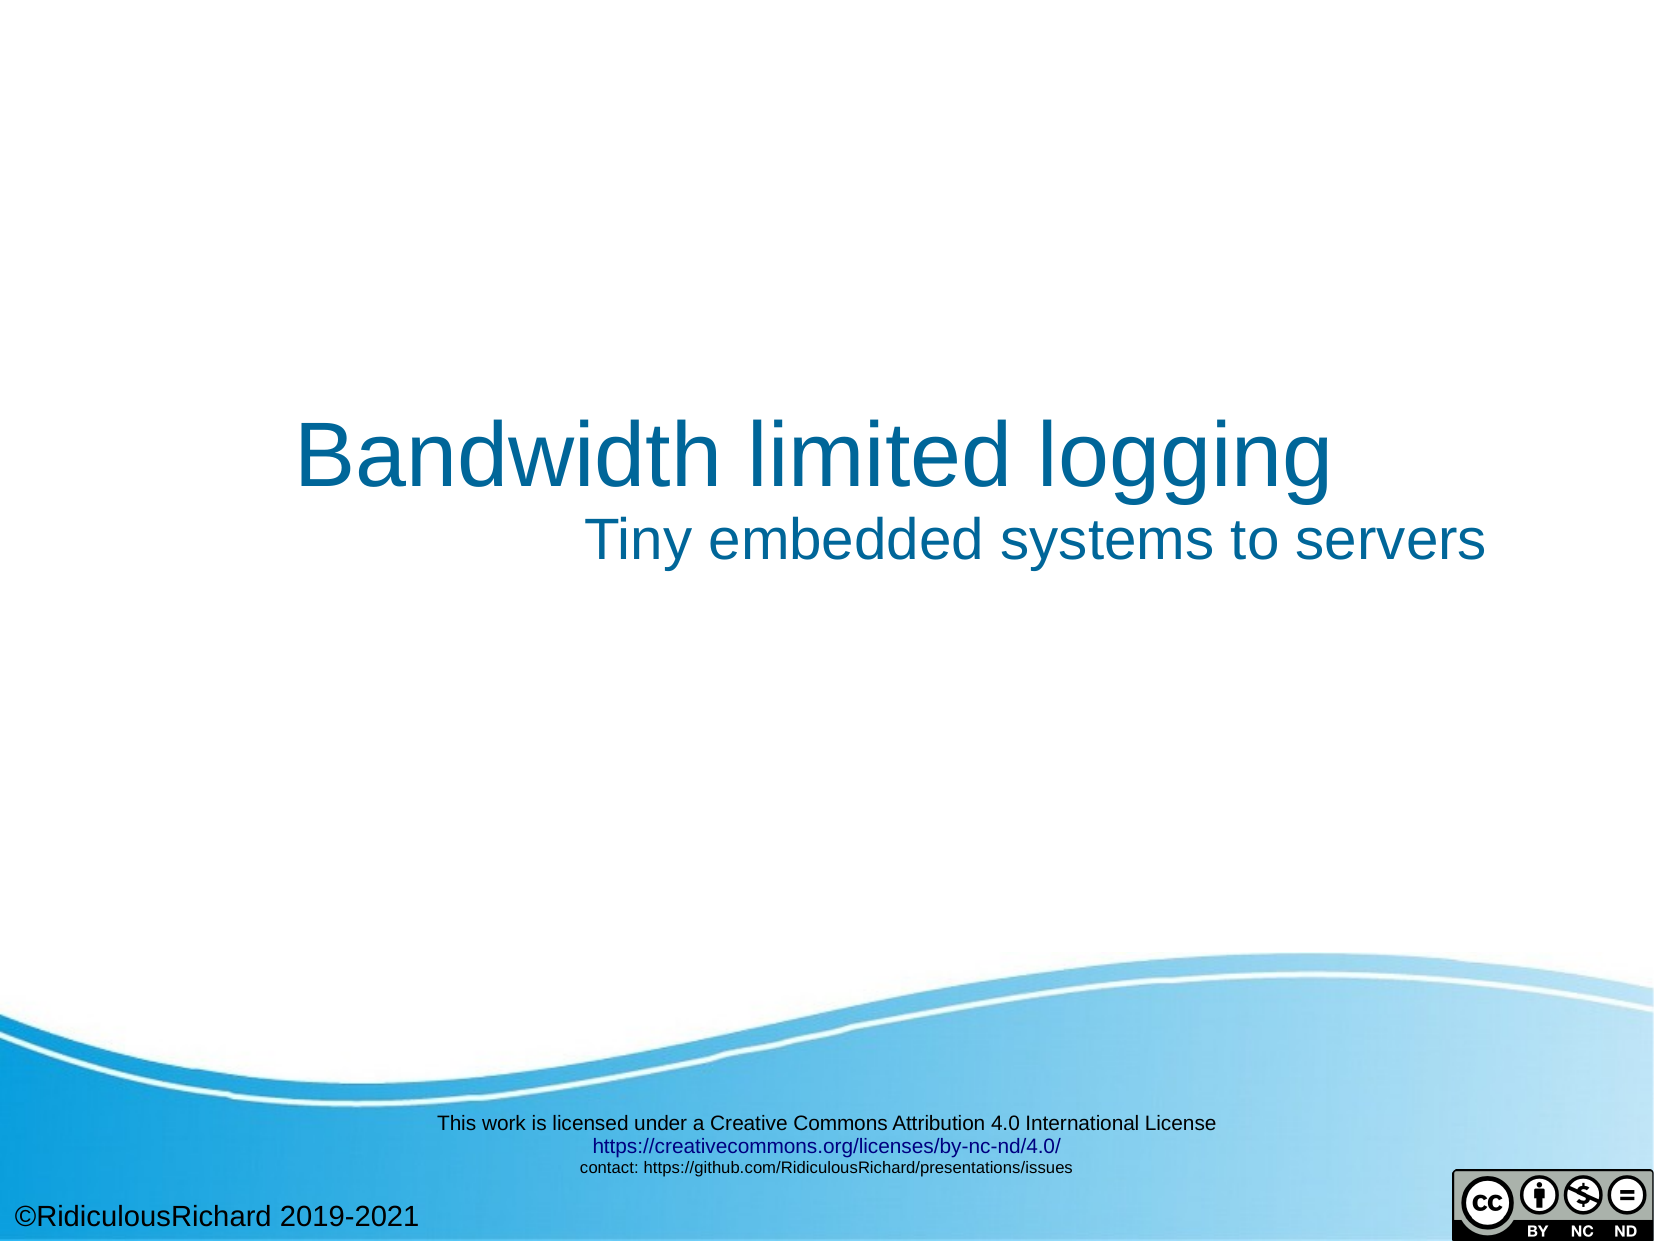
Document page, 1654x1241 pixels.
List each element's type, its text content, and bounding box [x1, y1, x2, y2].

picture [69, 1212, 75, 1220]
title Bandwidth limited logging Tiny embedded systems to servers [0, 384, 1489, 592]
picture [0, 952, 1654, 1241]
